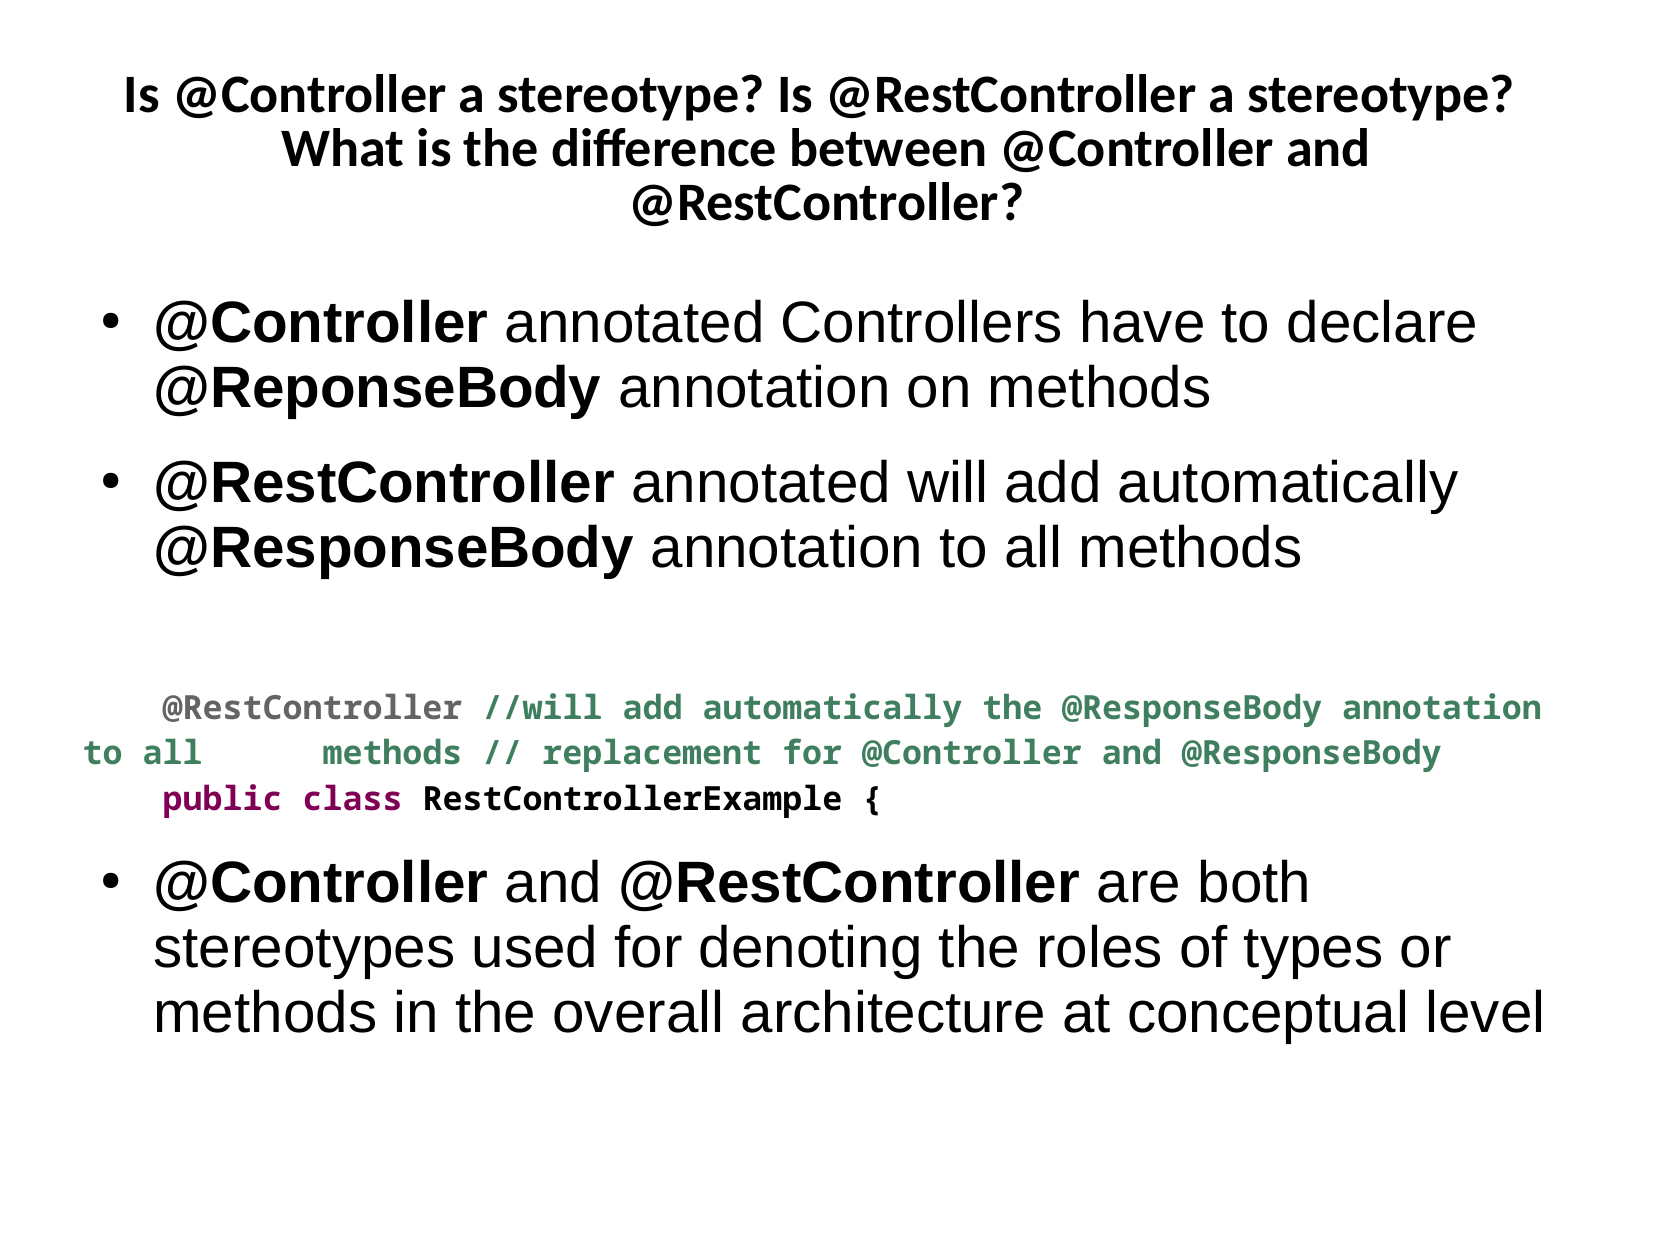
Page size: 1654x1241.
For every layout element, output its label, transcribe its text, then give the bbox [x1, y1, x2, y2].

title Is @Controller a stereotype? Is @RestController a stereotype? What is the difference between @Controller and @RestController? [82, 0, 1571, 290]
list @Controller annotated Controllers have to declare @ReponseBody annotation on methods @RestController annotated will add automatically @ResponseBody annotation to all methods @RestController //will add automatically the @ResponseBody annotation to all methods // replacement for @Controller and @ResponseBody public class RestControllerExample { @Controller and @RestController are both stereotypes used for denoting the roles of types or methods in the overall architecture at conceptual level [82, 290, 1571, 1209]
